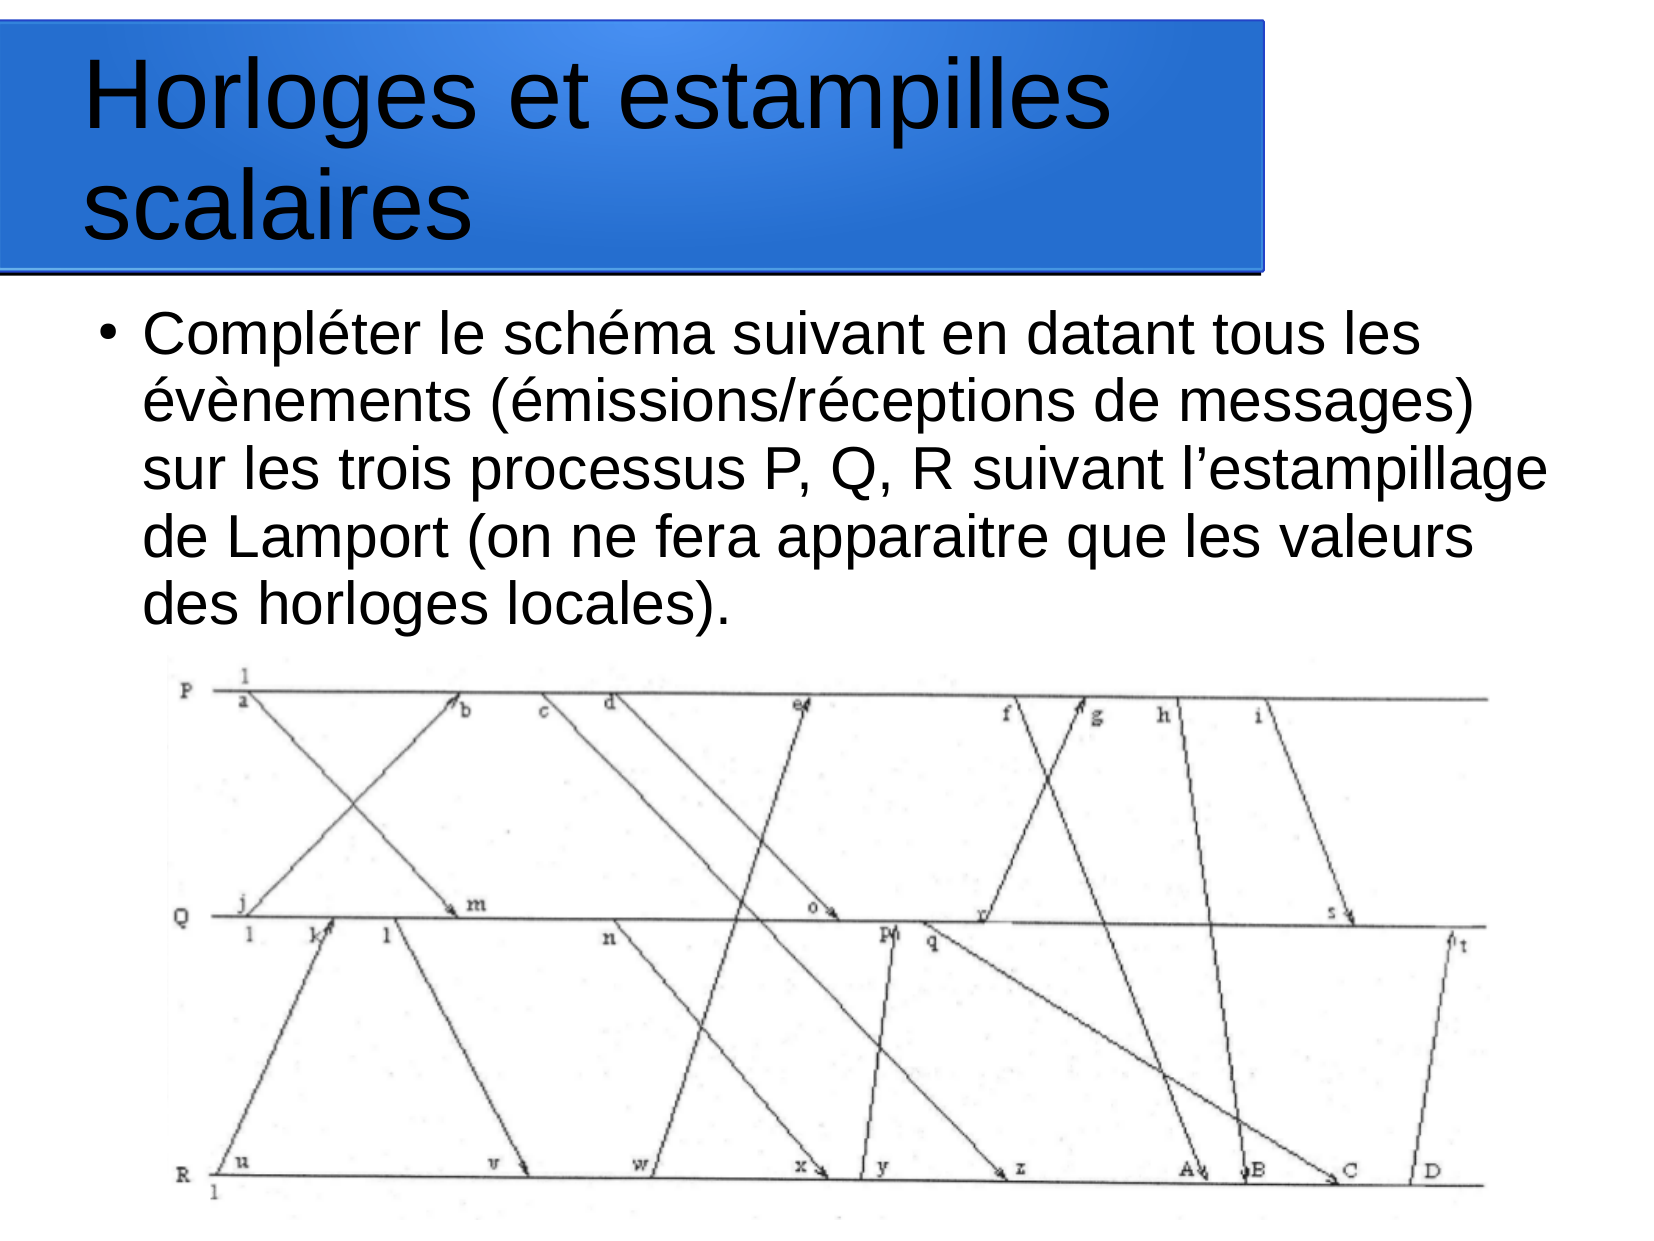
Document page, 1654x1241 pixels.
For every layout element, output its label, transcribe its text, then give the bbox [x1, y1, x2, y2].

title Horloges et estampilles scalaires [82, 38, 1235, 261]
list Compléter le schéma suivant en datant tous les évènements (émissions/réceptions de messages) sur les trois processus P, Q, R suivant l’estampillage de Lamport (on ne fera apparaitre que les valeurs des horloges locales). [82, 299, 1571, 643]
picture [167, 655, 1490, 1220]
